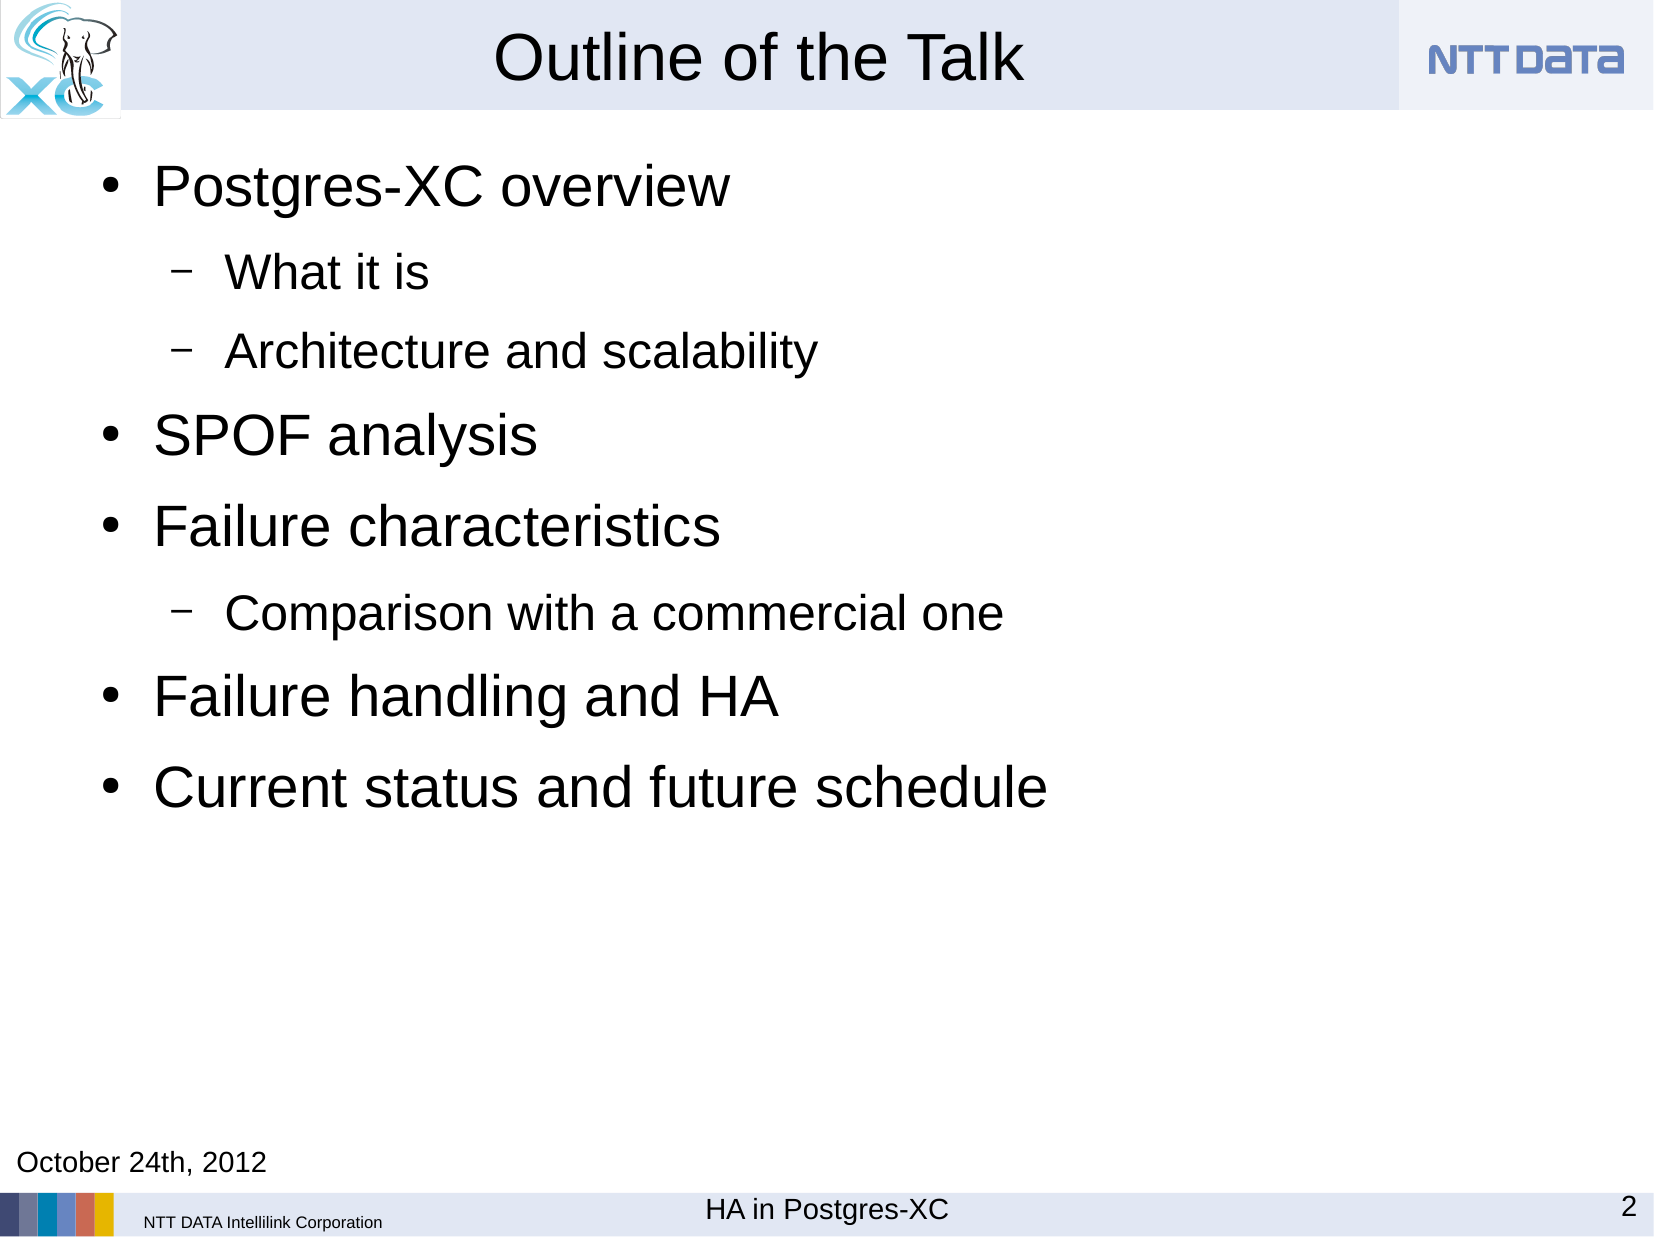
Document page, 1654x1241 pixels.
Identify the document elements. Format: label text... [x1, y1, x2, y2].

title Outline of the Talk [120, 3, 1399, 110]
picture [0, 0, 121, 119]
list Postgres-XC overview What it is Architecture and scalability SPOF analysis Failure characteristics Comparison with a commercial one Failure handling and HA Current status and future schedule [82, 153, 1571, 1146]
picture [1429, 45, 1624, 74]
